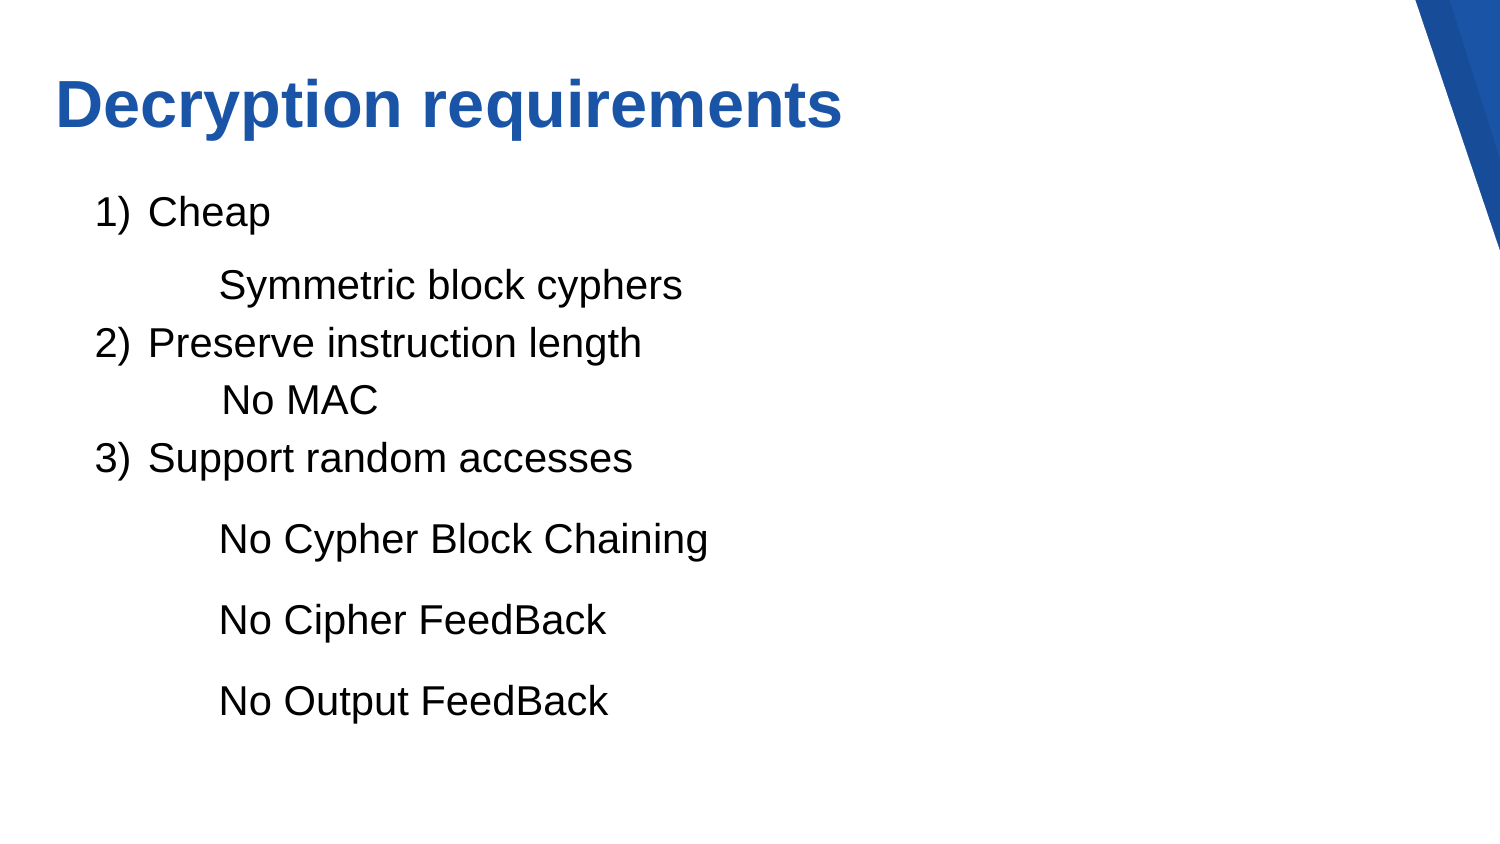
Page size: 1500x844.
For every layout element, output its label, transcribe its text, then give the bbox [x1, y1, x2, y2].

list Cheap Symmetric block cyphers Preserve instruction length No MAC Support random accesses No Cypher Block Chaining No Cipher FeedBack No Output FeedBack [61, 161, 1202, 784]
title Decryption requirements [40, 88, 867, 156]
